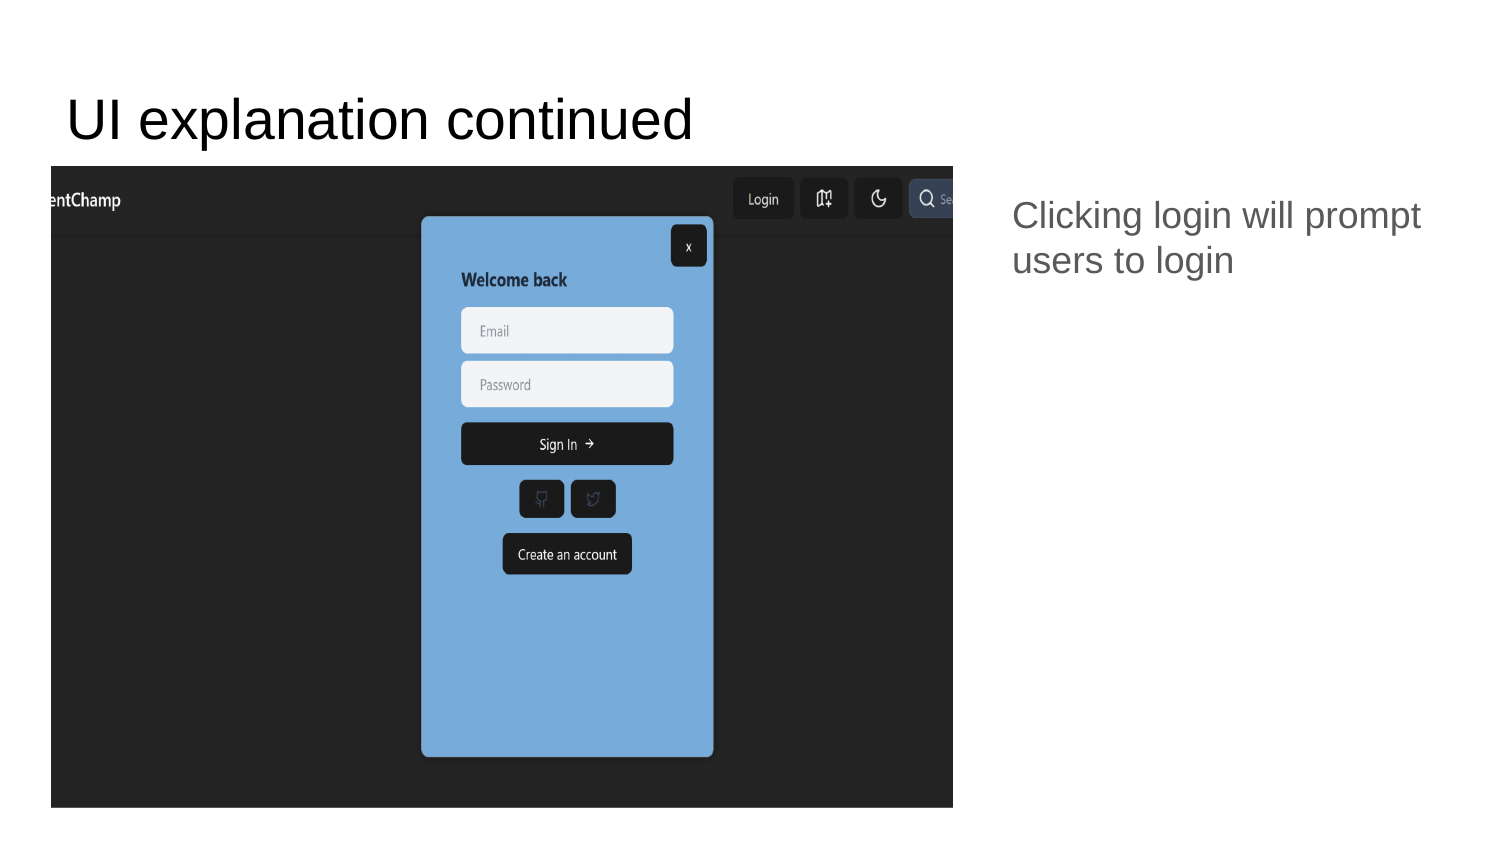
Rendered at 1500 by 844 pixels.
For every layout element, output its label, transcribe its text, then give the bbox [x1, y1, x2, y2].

title UI explanation continued [51, 72, 1449, 167]
text_box Clicking login will prompt users to login [997, 176, 1449, 808]
picture [51, 166, 953, 808]
